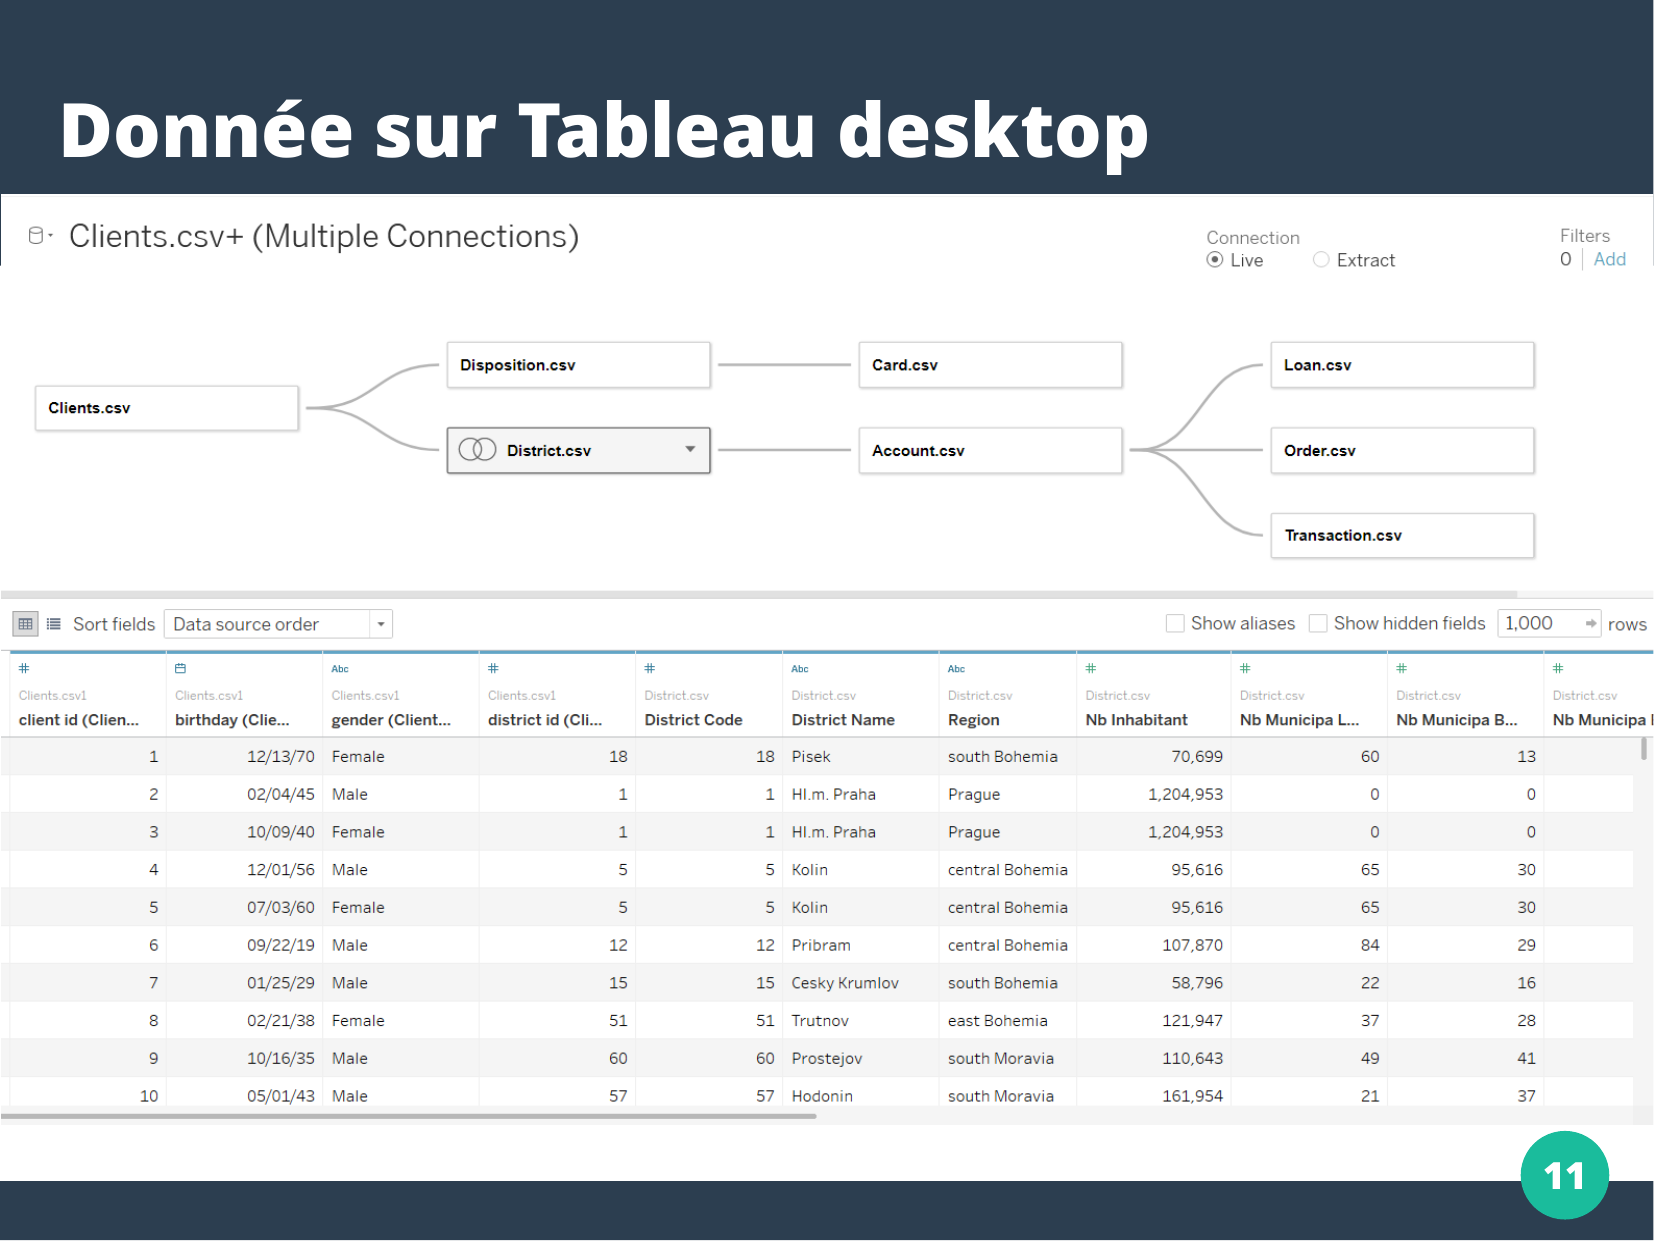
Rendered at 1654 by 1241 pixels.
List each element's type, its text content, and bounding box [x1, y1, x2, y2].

title Donnée sur Tableau desktop [59, 49, 1595, 194]
picture [1, 194, 1654, 1126]
